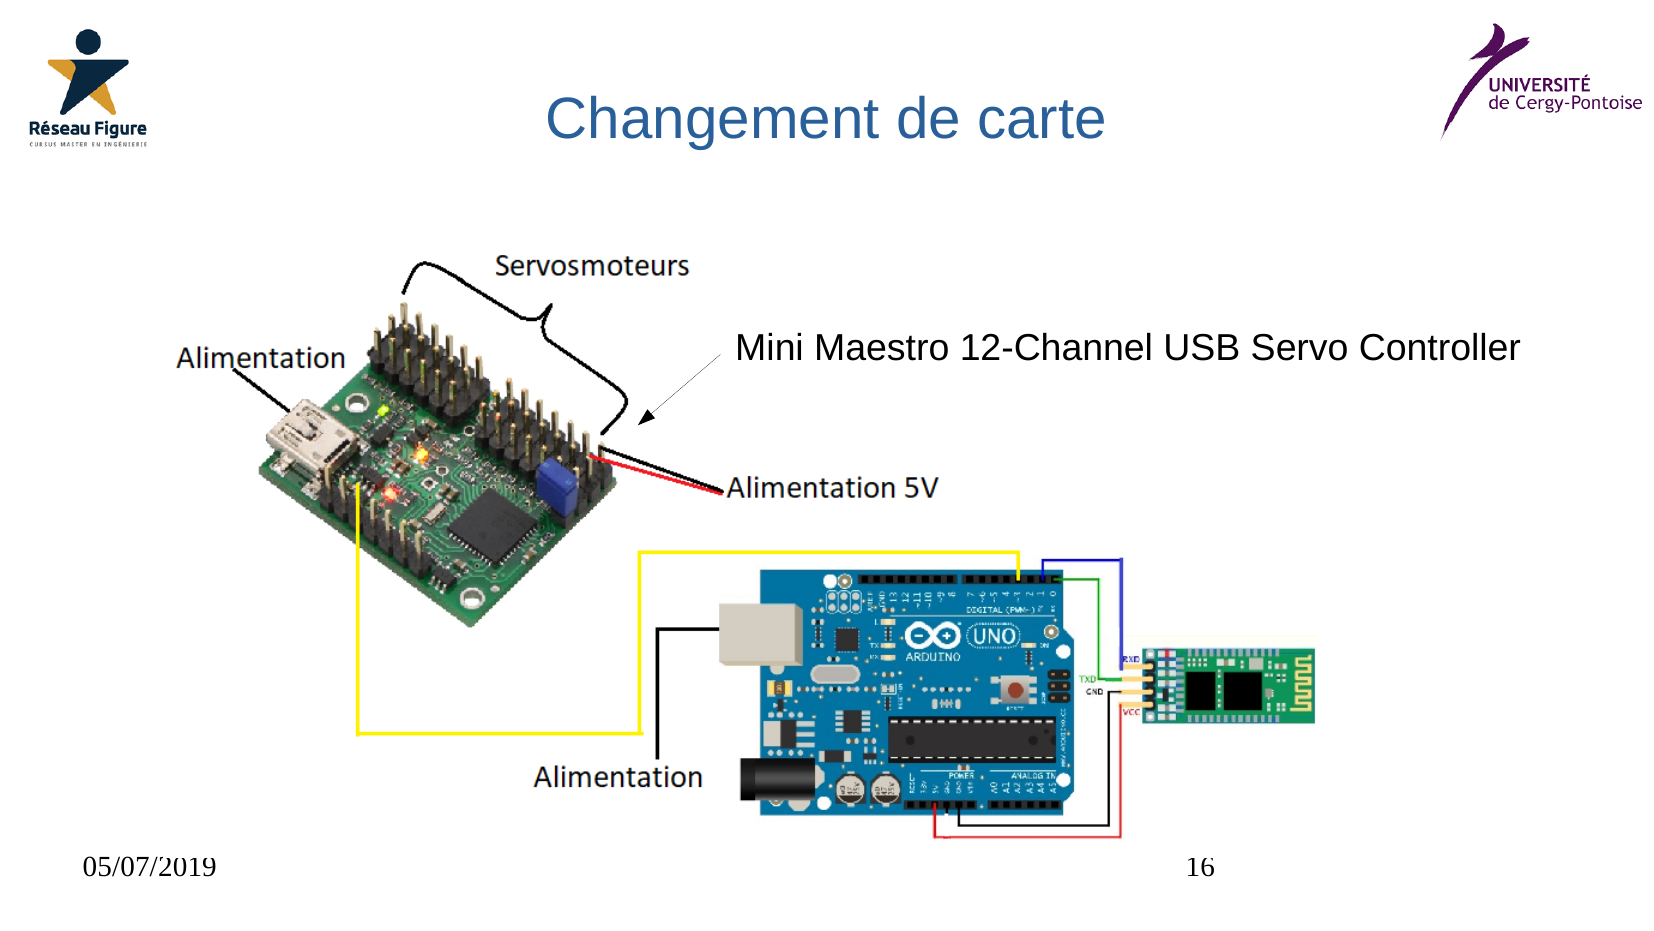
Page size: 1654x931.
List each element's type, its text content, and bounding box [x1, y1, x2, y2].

text_box Mini Maestro 12-Channel USB Servo Controller [720, 318, 1537, 376]
title Changement de carte [82, 37, 1571, 193]
text_box 05/07/2019 [82, 847, 468, 912]
picture [163, 212, 1351, 858]
text_box [1185, 847, 1571, 912]
